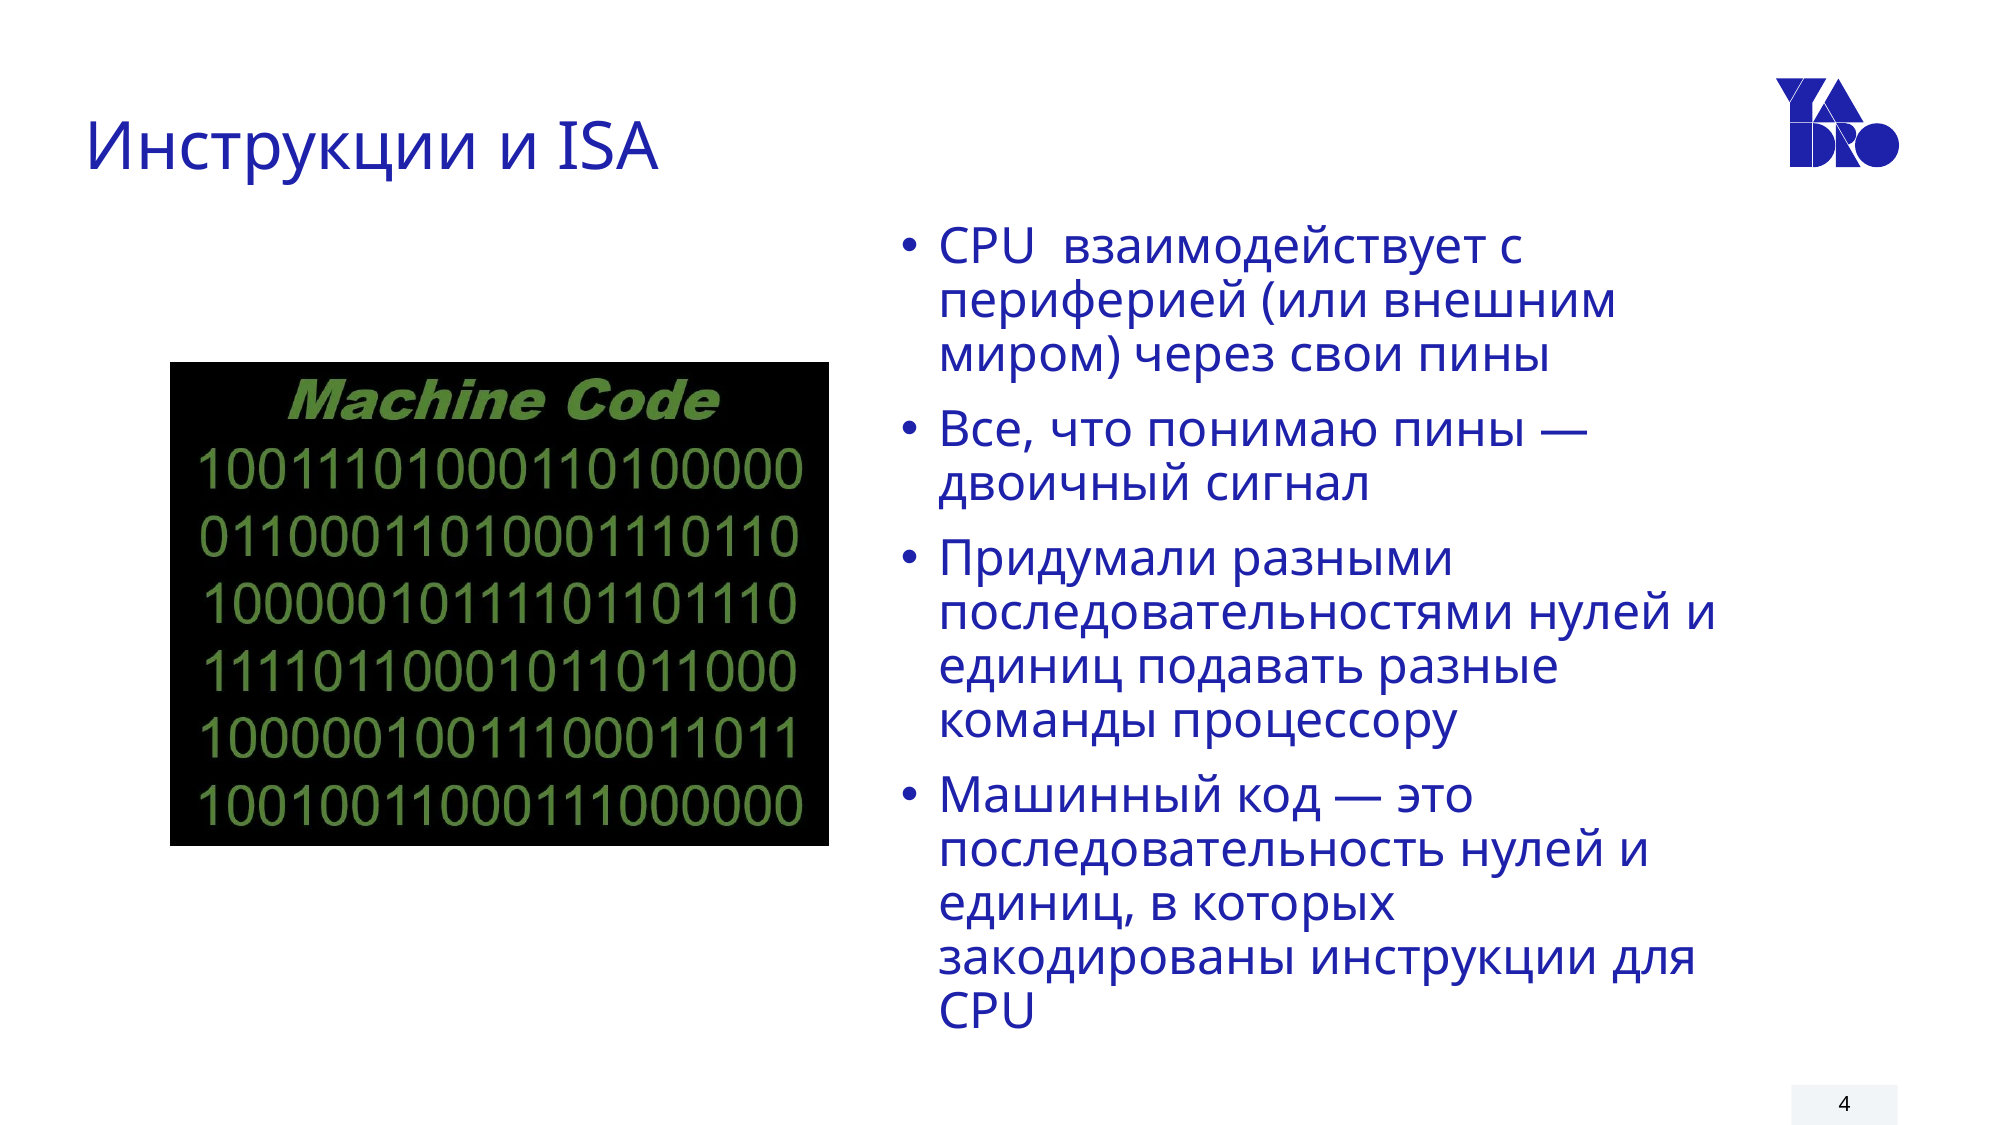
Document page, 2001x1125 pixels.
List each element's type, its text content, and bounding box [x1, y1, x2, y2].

list CPU взаимодействует с периферией (или внешним миром) через свои пины Все, что понимаю пины — двоичный сигнал Придумали разными последовательностями нулей и единиц подавать разные команды процессору Машинный код — это последовательность нулей и единиц, в которых закодированы инструкции для CPU [900, 220, 1746, 915]
title Инструкции и ISA [84, 109, 1674, 205]
picture [169, 362, 830, 847]
